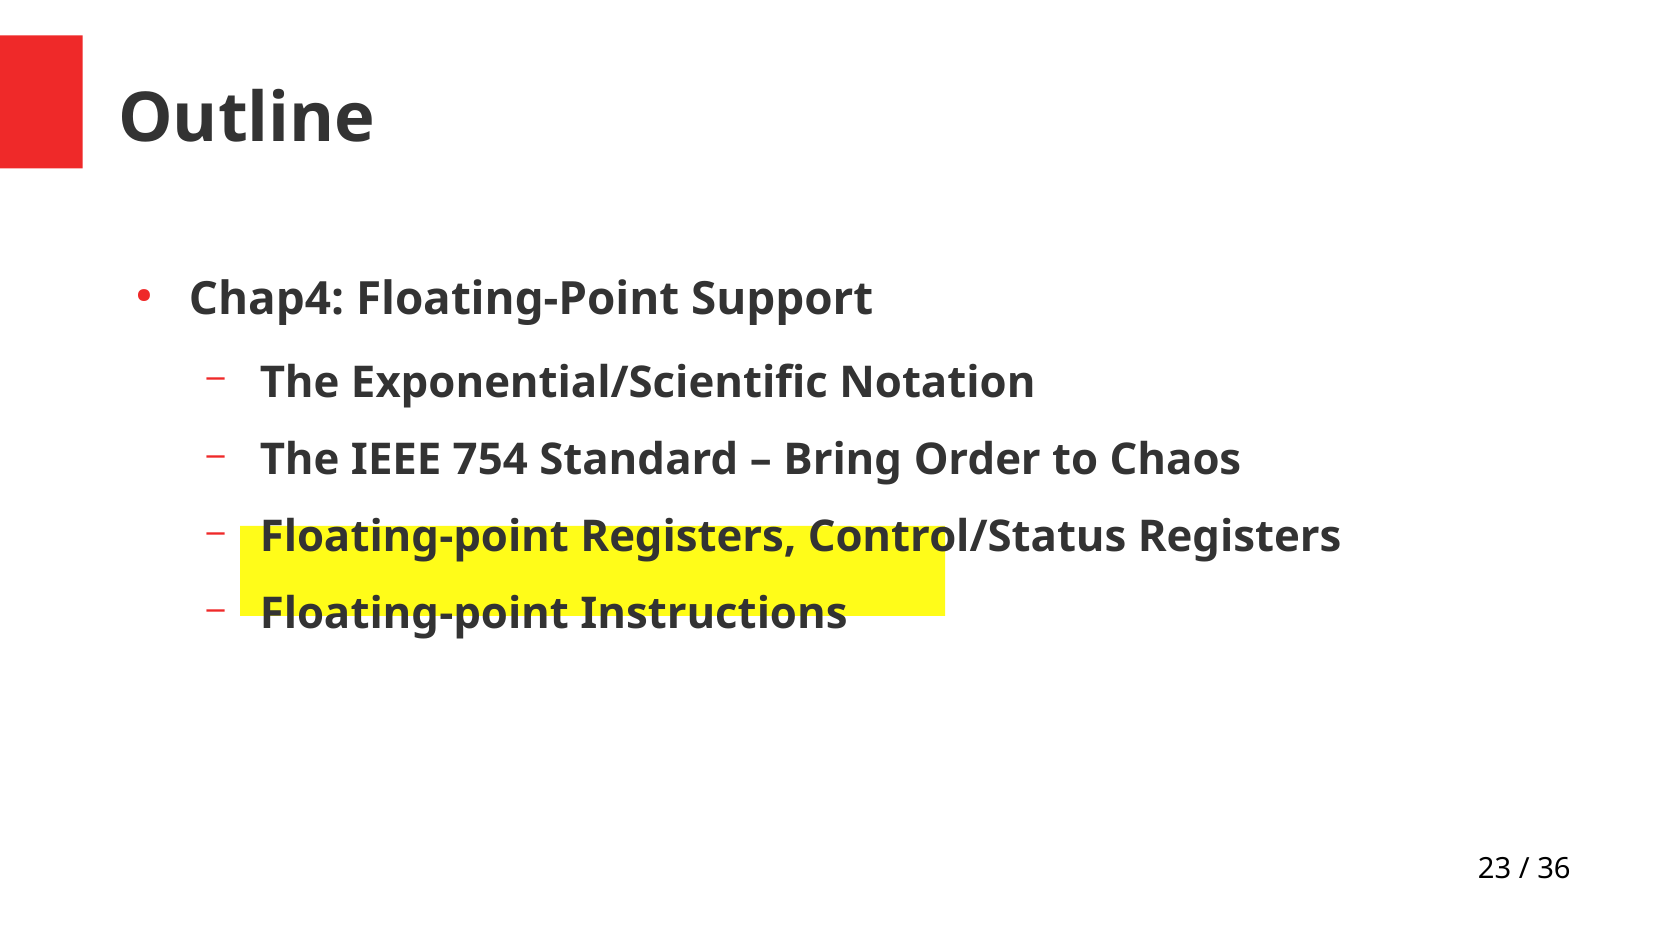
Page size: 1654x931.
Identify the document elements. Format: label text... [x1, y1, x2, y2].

title Outline [118, 37, 1571, 193]
list Chap4: Floating-Point Support The Exponential/Scientific Notation The IEEE 754 Standard – Bring Order to Chaos Floating-point Registers, Control/Status Registers Floating-point Instructions [118, 265, 1536, 806]
